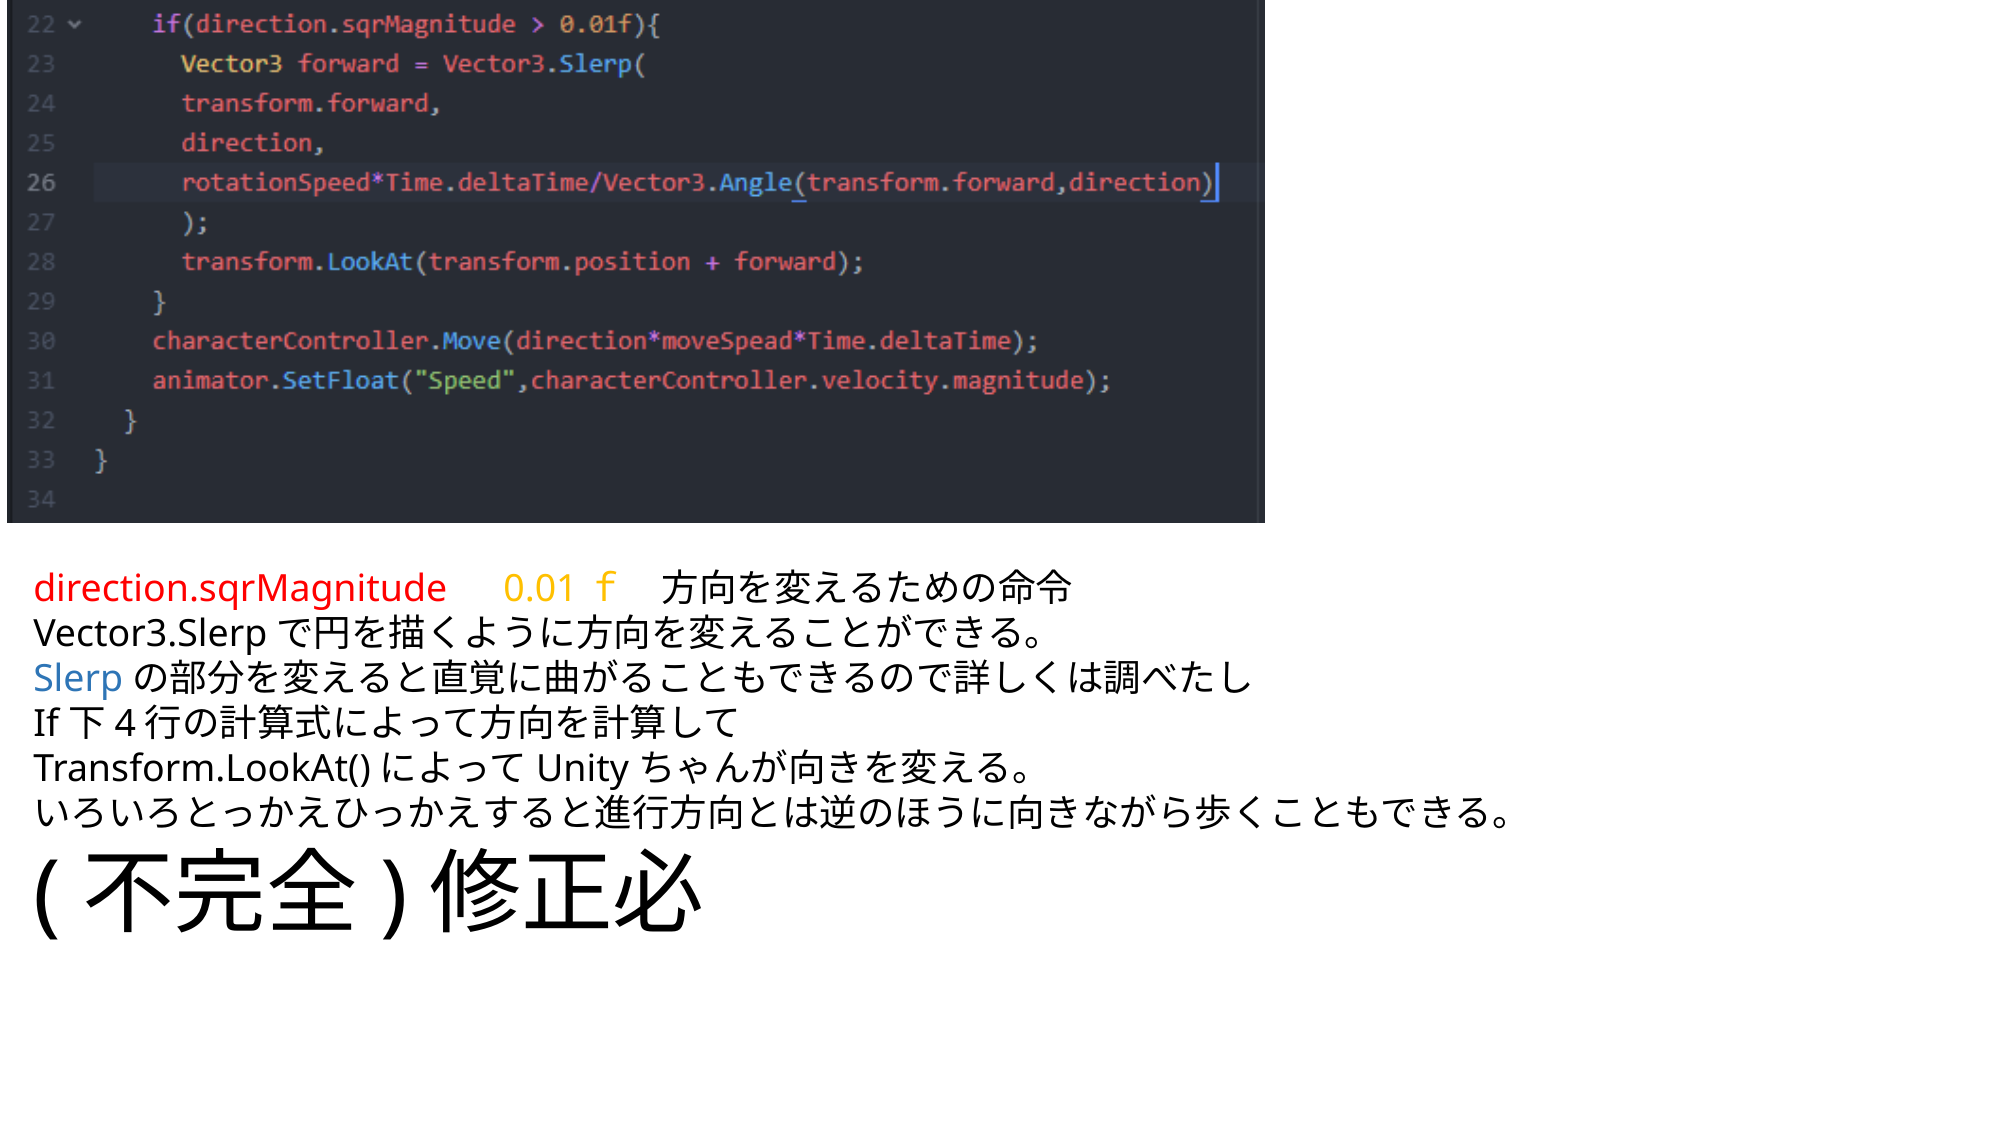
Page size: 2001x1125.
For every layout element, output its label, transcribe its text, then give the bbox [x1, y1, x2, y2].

picture [7, 0, 1265, 523]
text_box direction.sqrMagnitude 0.01ｆ 方向を変えるための命令 Vector3.Slerpで円を描くように方向を変えることができる。 Slerpの部分を変えると直覚に曲がることもできるので詳しくは調べたし If下4行の計算式によって方向を計算して Transform.LookAt()によってUnityちゃんが向きを変える。 いろいろとっかえひっかえすると進行方向とは逆のほうに向きながら歩くこともできる。 (不完全)修正必 [18, 556, 1761, 1092]
text_box [0, 40, 7, 102]
